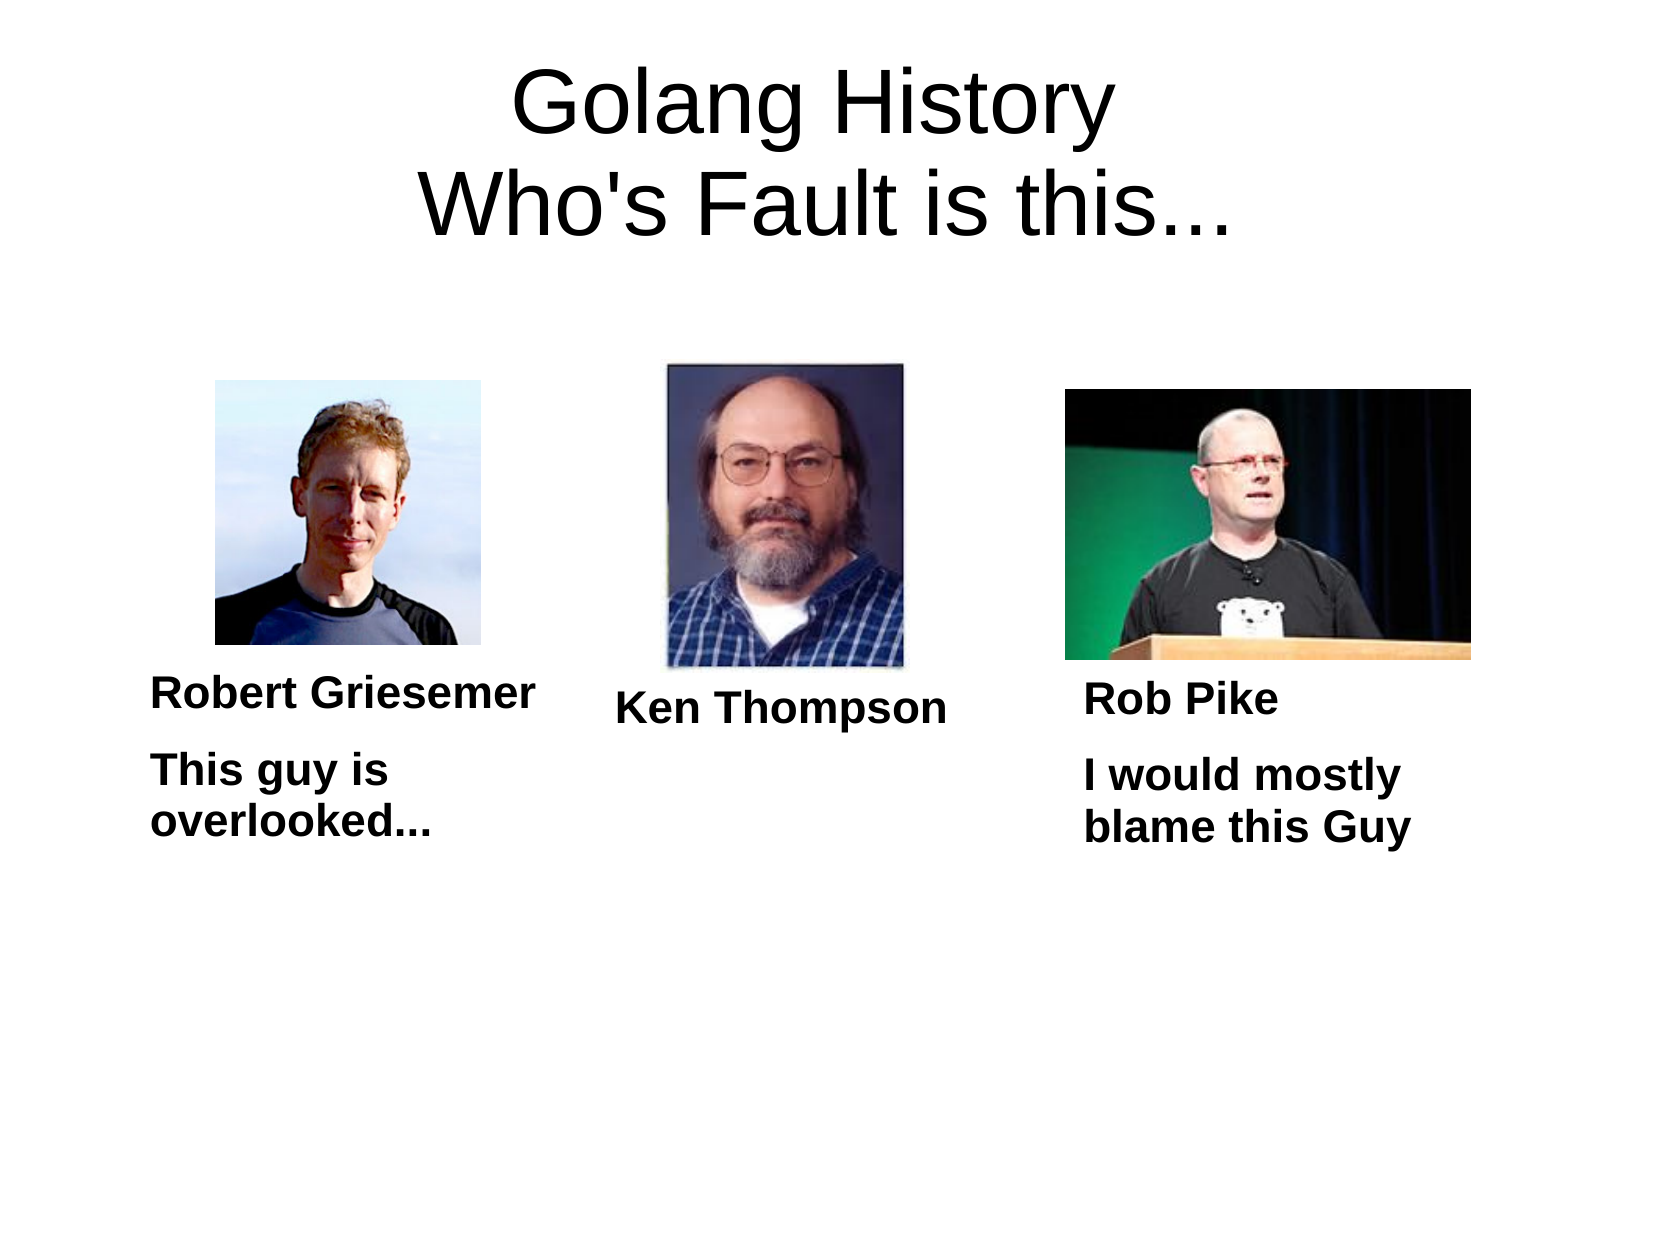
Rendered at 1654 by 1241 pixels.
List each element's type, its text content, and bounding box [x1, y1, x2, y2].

text_box Robert Griesemer This guy is overlooked... [135, 660, 552, 902]
title Golang History Who's Fault is this... [82, 49, 1571, 257]
text_box Ken Thompson [600, 675, 1017, 790]
text_box Rob Pike I would mostly blame this Guy [1068, 665, 1486, 908]
picture [660, 359, 910, 673]
picture [1065, 389, 1471, 661]
picture [215, 380, 481, 646]
